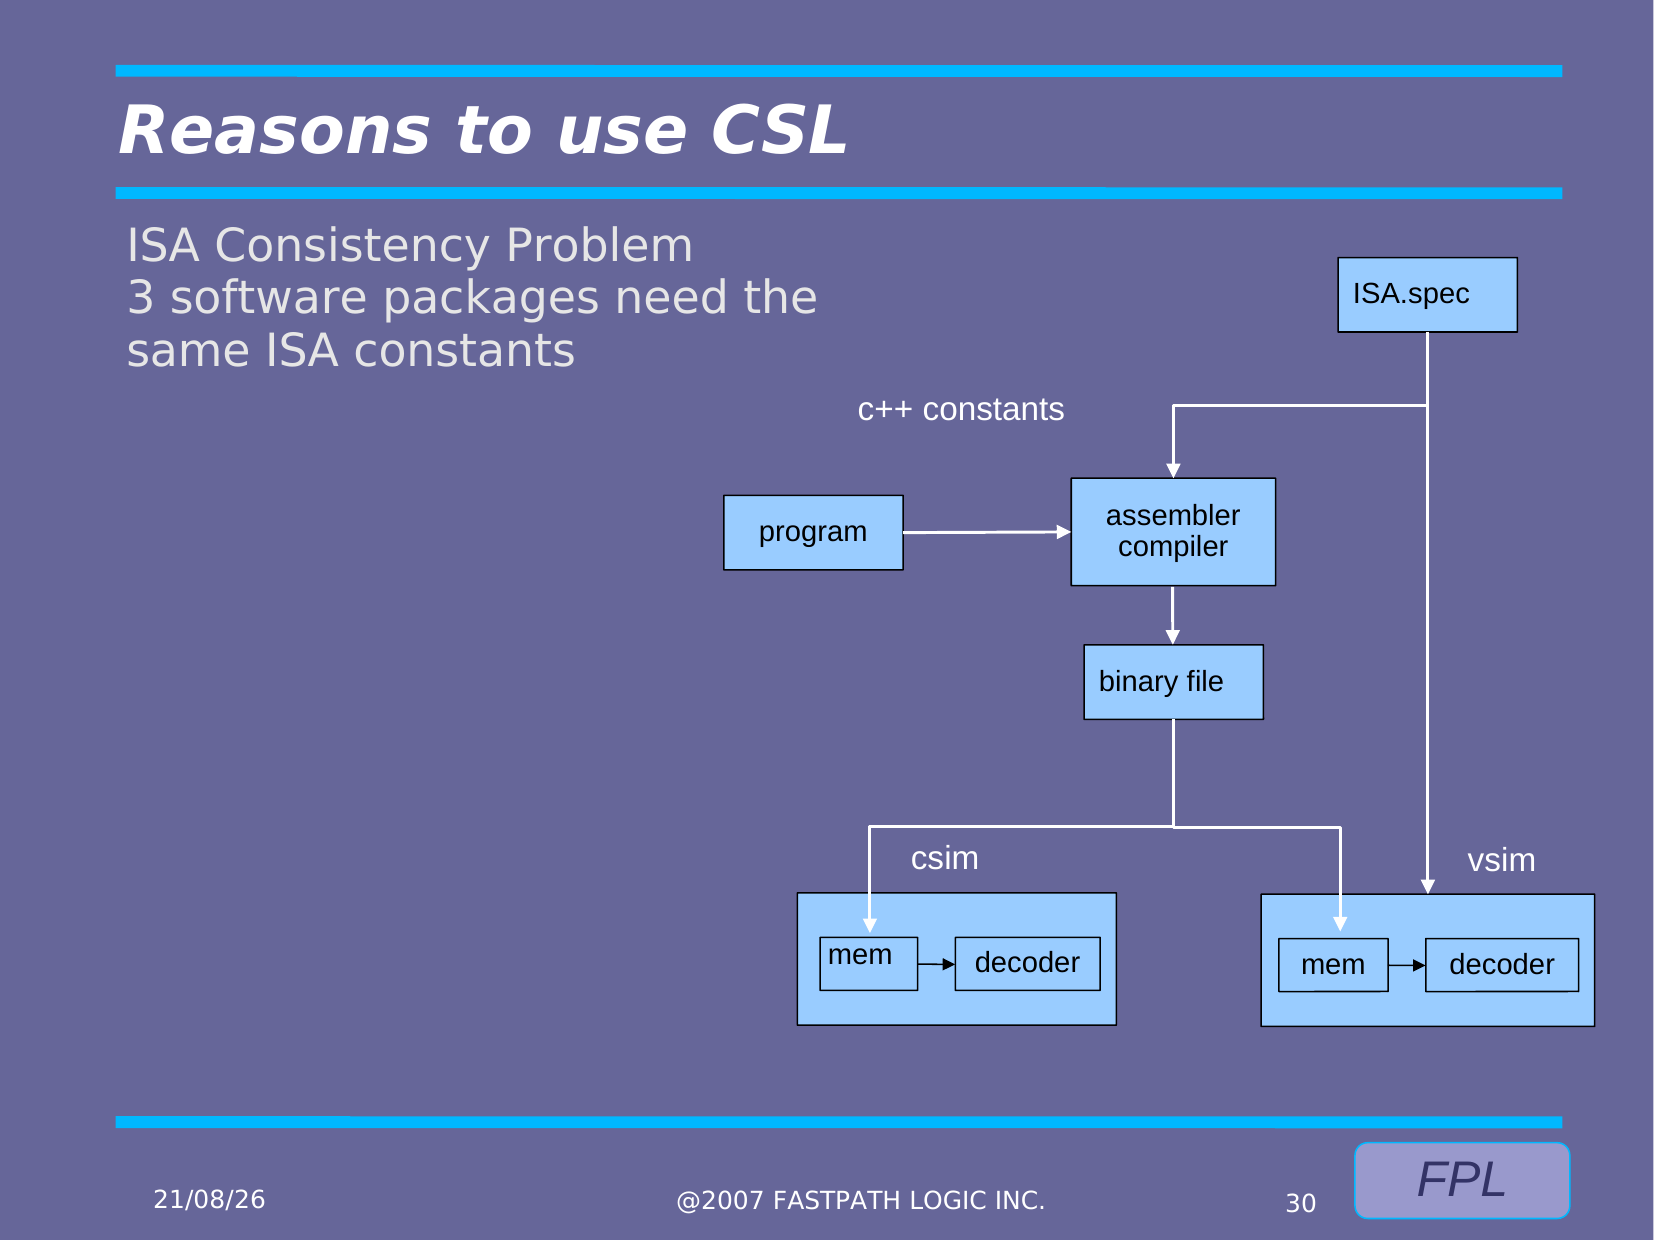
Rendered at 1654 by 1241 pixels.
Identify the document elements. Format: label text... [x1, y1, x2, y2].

text_box ISA.spec [1338, 257, 1518, 333]
text_box program [723, 495, 904, 570]
text_box mem [1278, 938, 1389, 992]
text_box assembler compiler [1071, 478, 1276, 586]
text_box c++ constants [842, 385, 1128, 451]
text_box decoder [1425, 938, 1579, 992]
text_box binary file [1084, 644, 1264, 720]
text_box csim [896, 834, 1015, 890]
list ISA Consistency Problem 3 software packages need the same ISA constants [126, 219, 829, 1133]
text_box decoder [955, 937, 1101, 991]
text_box [1261, 894, 1595, 1027]
title Reasons to use CSL [118, 41, 1531, 220]
text_box mem [813, 933, 927, 995]
text_box [797, 892, 1117, 1026]
text_box vsim [1452, 836, 1556, 890]
